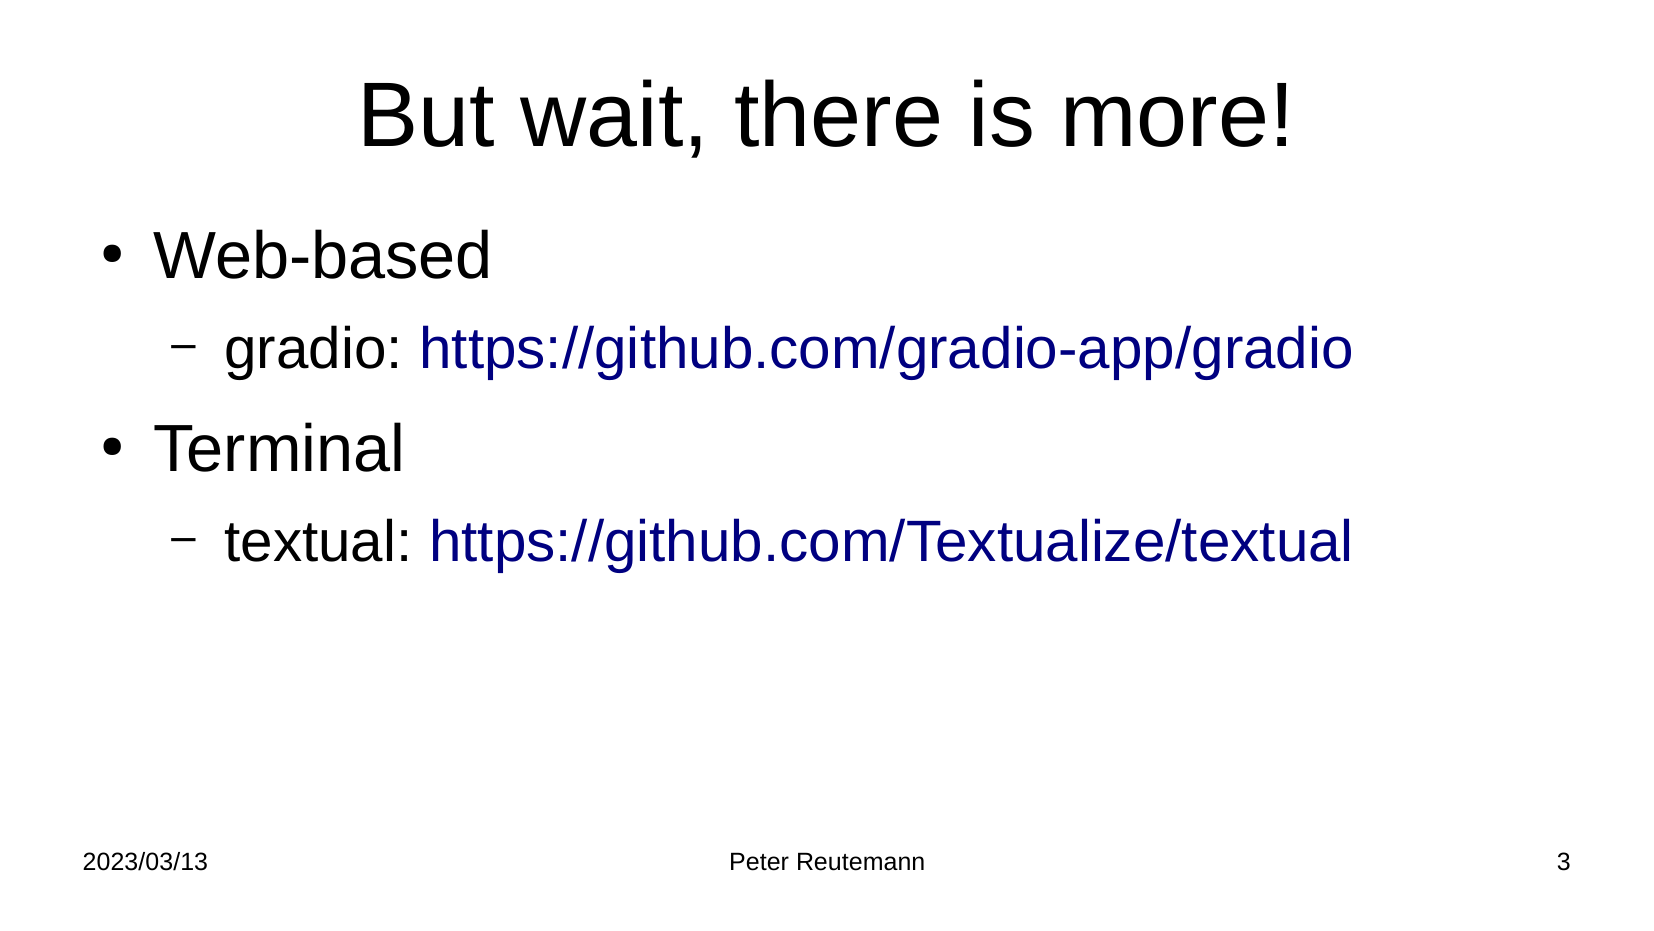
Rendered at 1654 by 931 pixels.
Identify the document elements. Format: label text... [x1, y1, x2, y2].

list Web-based gradio: https://github.com/gradio-app/gradio Terminal textual: https://github.com/Textualize/textual [82, 217, 1571, 758]
title But wait, there is more! [82, 37, 1571, 193]
